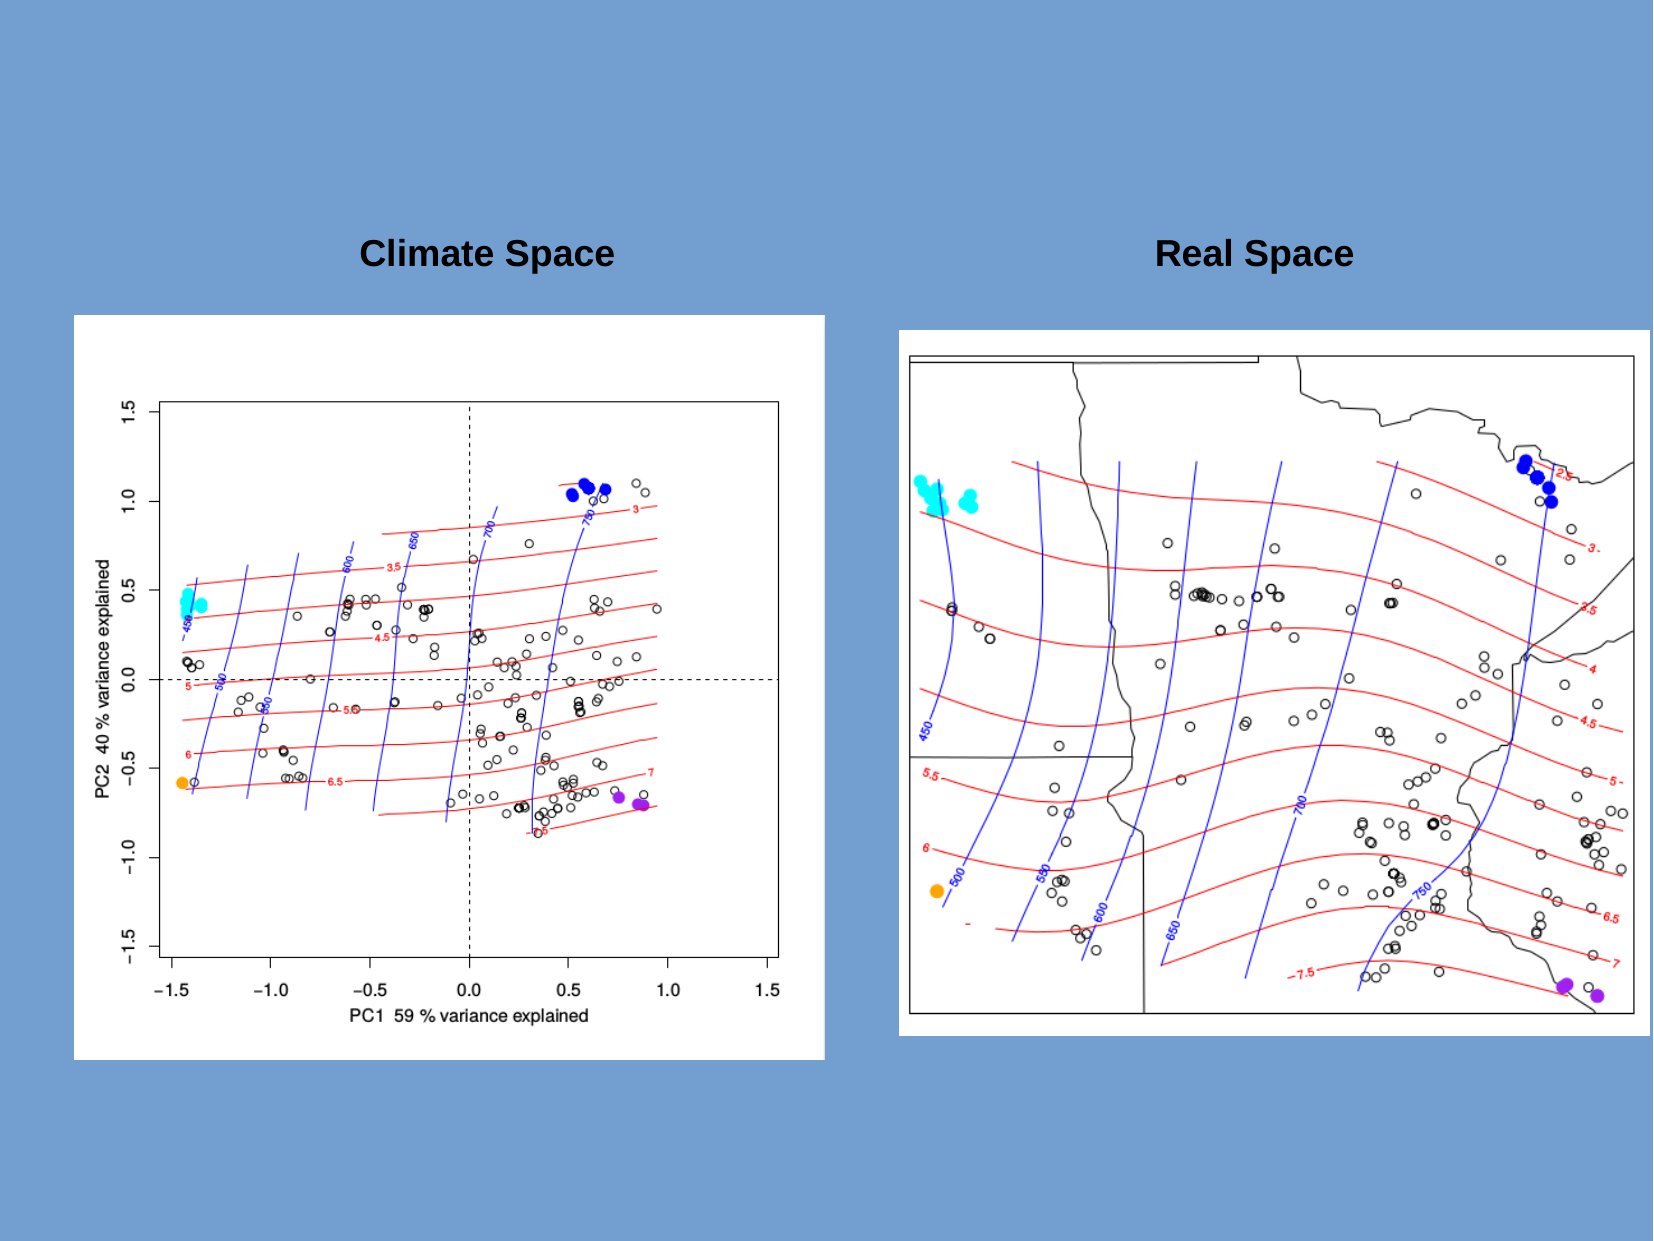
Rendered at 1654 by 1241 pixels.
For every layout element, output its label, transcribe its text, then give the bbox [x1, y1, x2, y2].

picture [74, 315, 825, 1060]
text_box Real Space [932, 225, 1578, 282]
picture [899, 330, 1650, 1036]
text_box Climate Space [164, 225, 810, 282]
